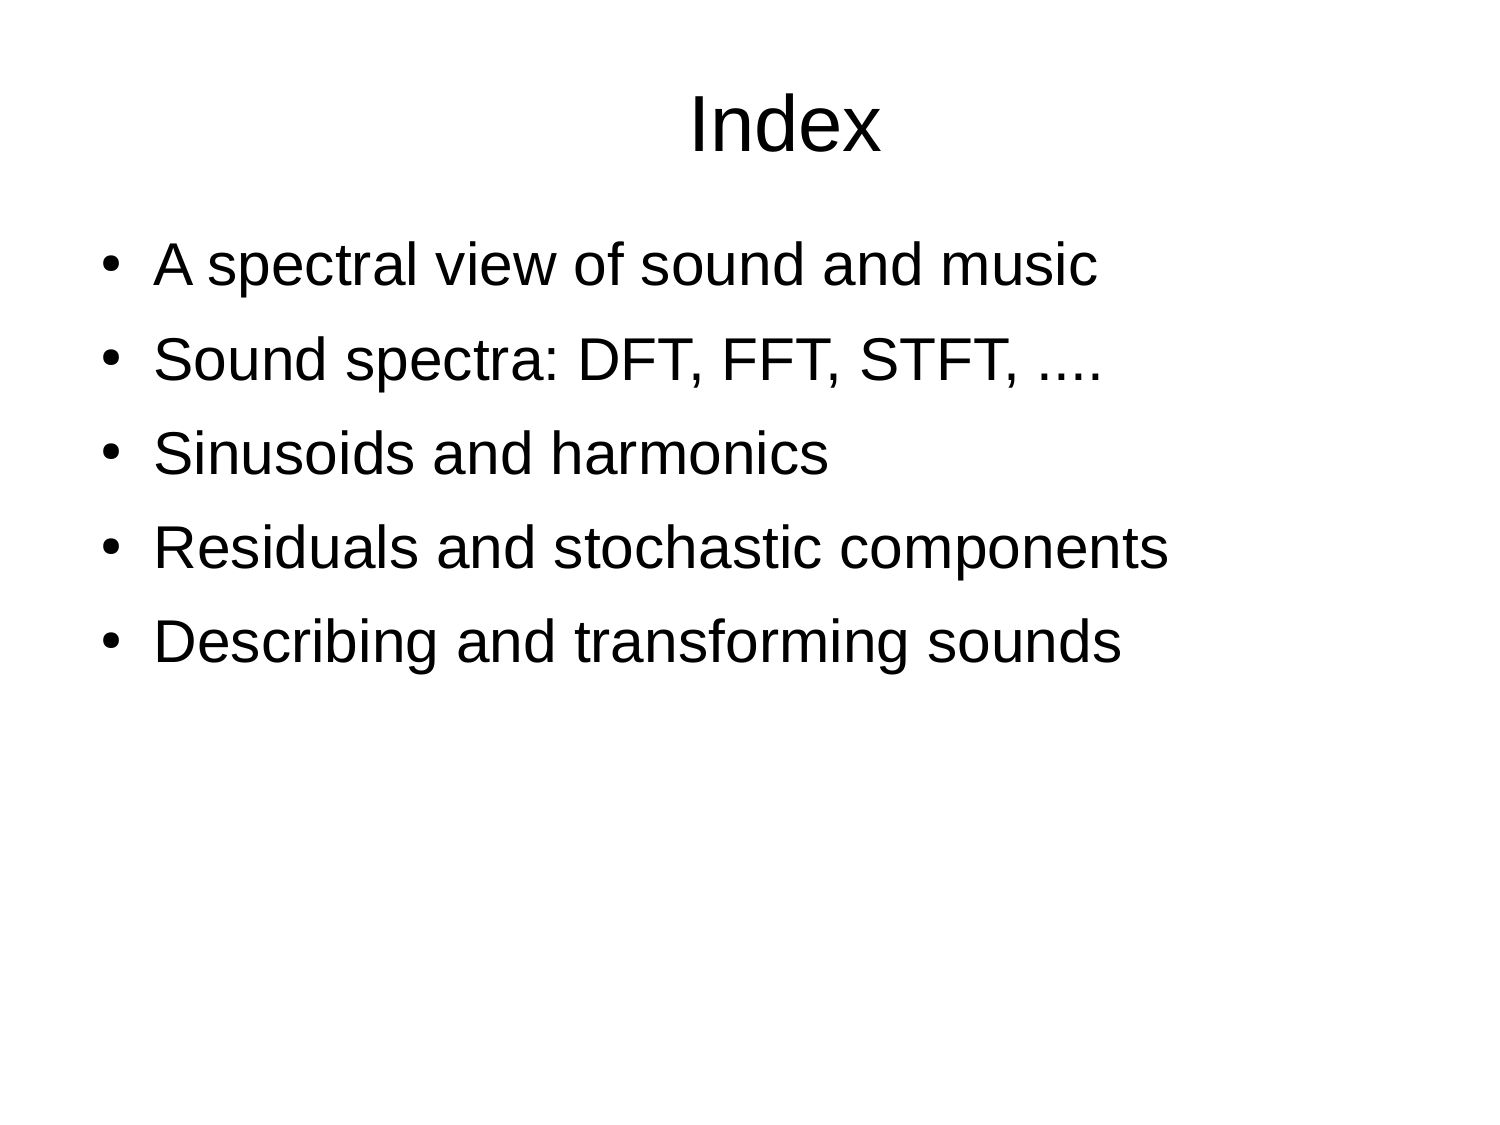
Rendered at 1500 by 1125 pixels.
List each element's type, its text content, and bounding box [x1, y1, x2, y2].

list A spectral view of sound and music Sound spectra: DFT, FFT, STFT, .... Sinusoids and harmonics Residuals and stochastic components Describing and transforming sounds [82, 231, 1351, 951]
title Index [41, 19, 1500, 227]
